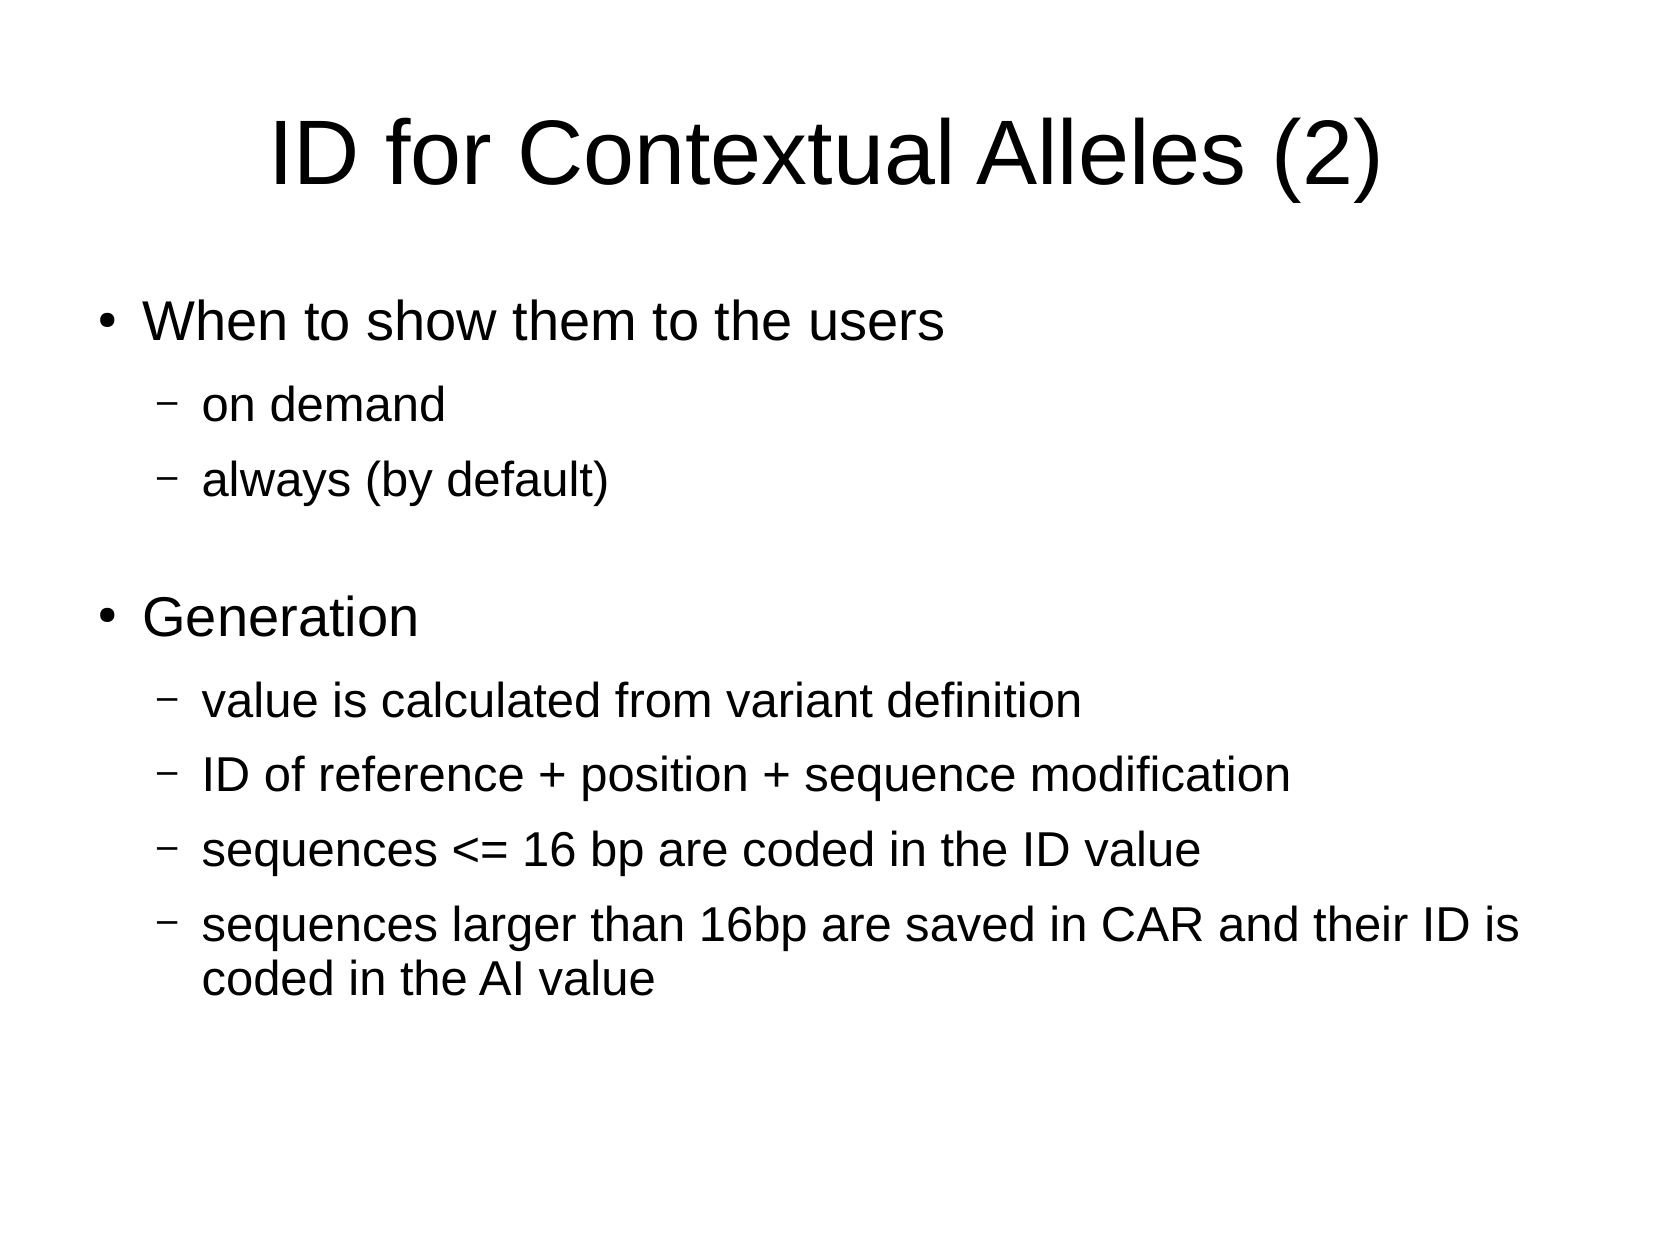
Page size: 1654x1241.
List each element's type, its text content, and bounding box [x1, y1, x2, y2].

list When to show them to the users on demand always (by default) Generation value is calculated from variant definition ID of reference + position + sequence modification sequences <= 16 bp are coded in the ID value sequences larger than 16bp are saved in CAR and their ID is coded in the AI value [82, 290, 1571, 1010]
title ID for Contextual Alleles (2) [82, 49, 1571, 257]
